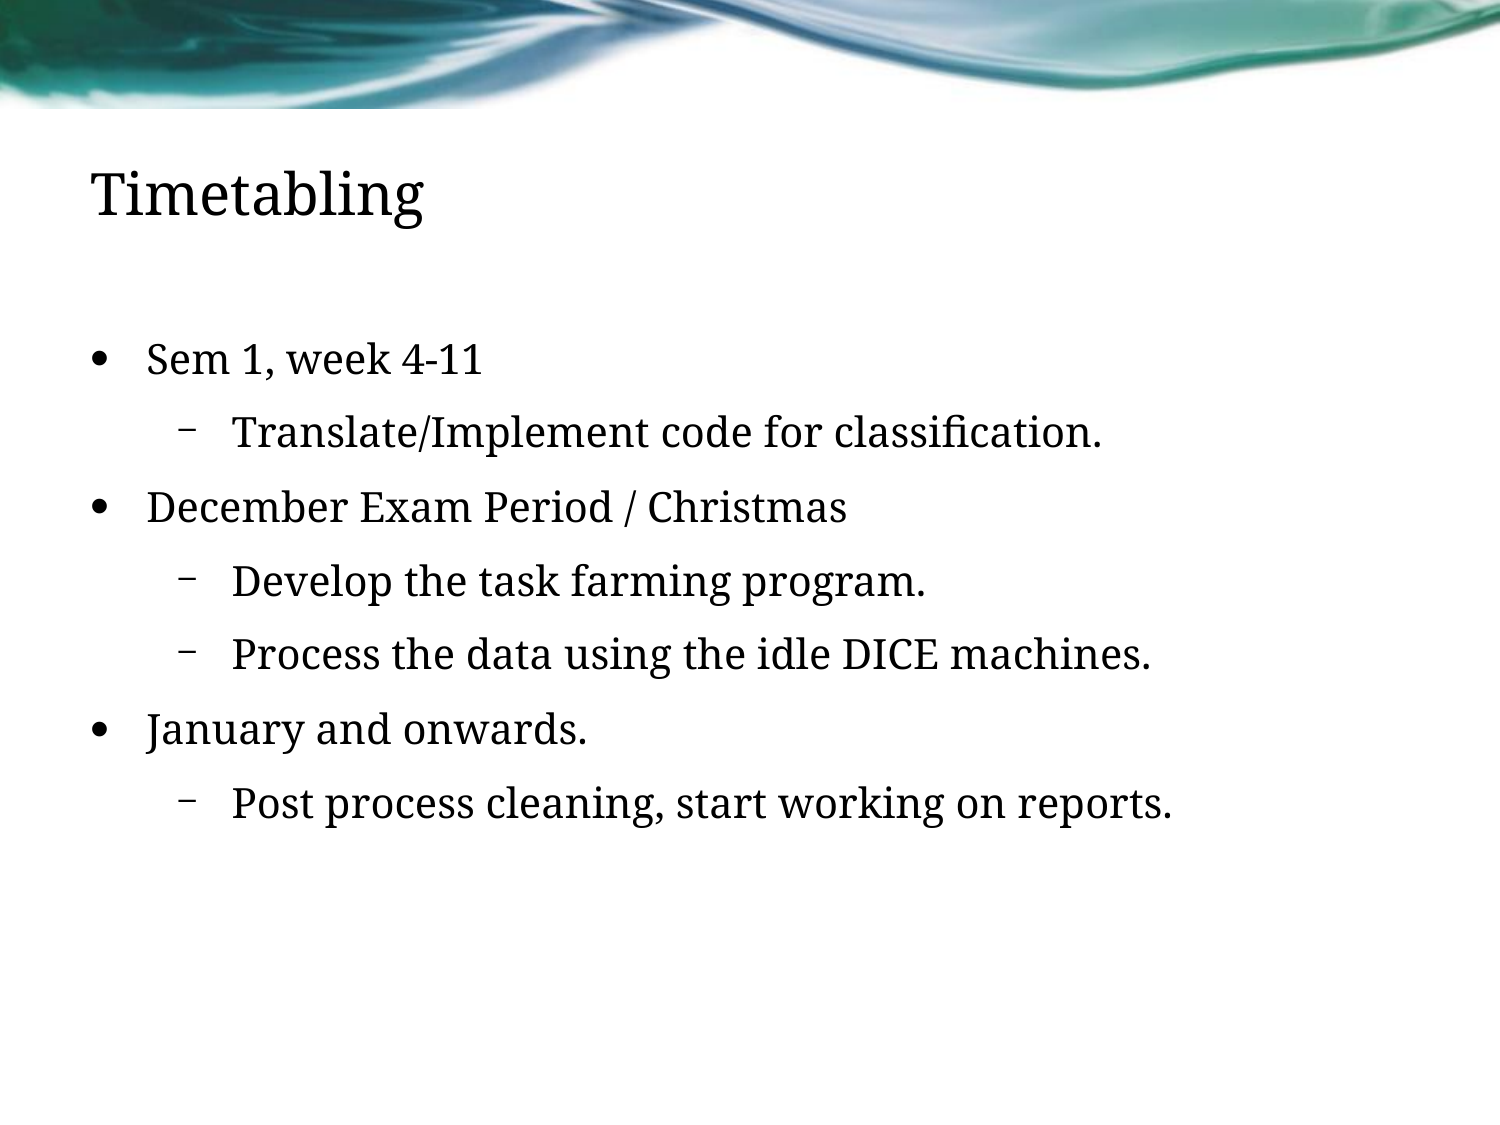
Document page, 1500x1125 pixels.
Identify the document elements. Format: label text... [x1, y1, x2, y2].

list Sem 1, week 4-11 Translate/Implement code for classification. December Exam Period / Christmas Develop the task farming program. Process the data using the idle DICE machines. January and onwards. Post process cleaning, start working on reports. [75, 299, 1425, 1005]
picture [1, 0, 1500, 109]
title Timetabling [75, 149, 1425, 299]
